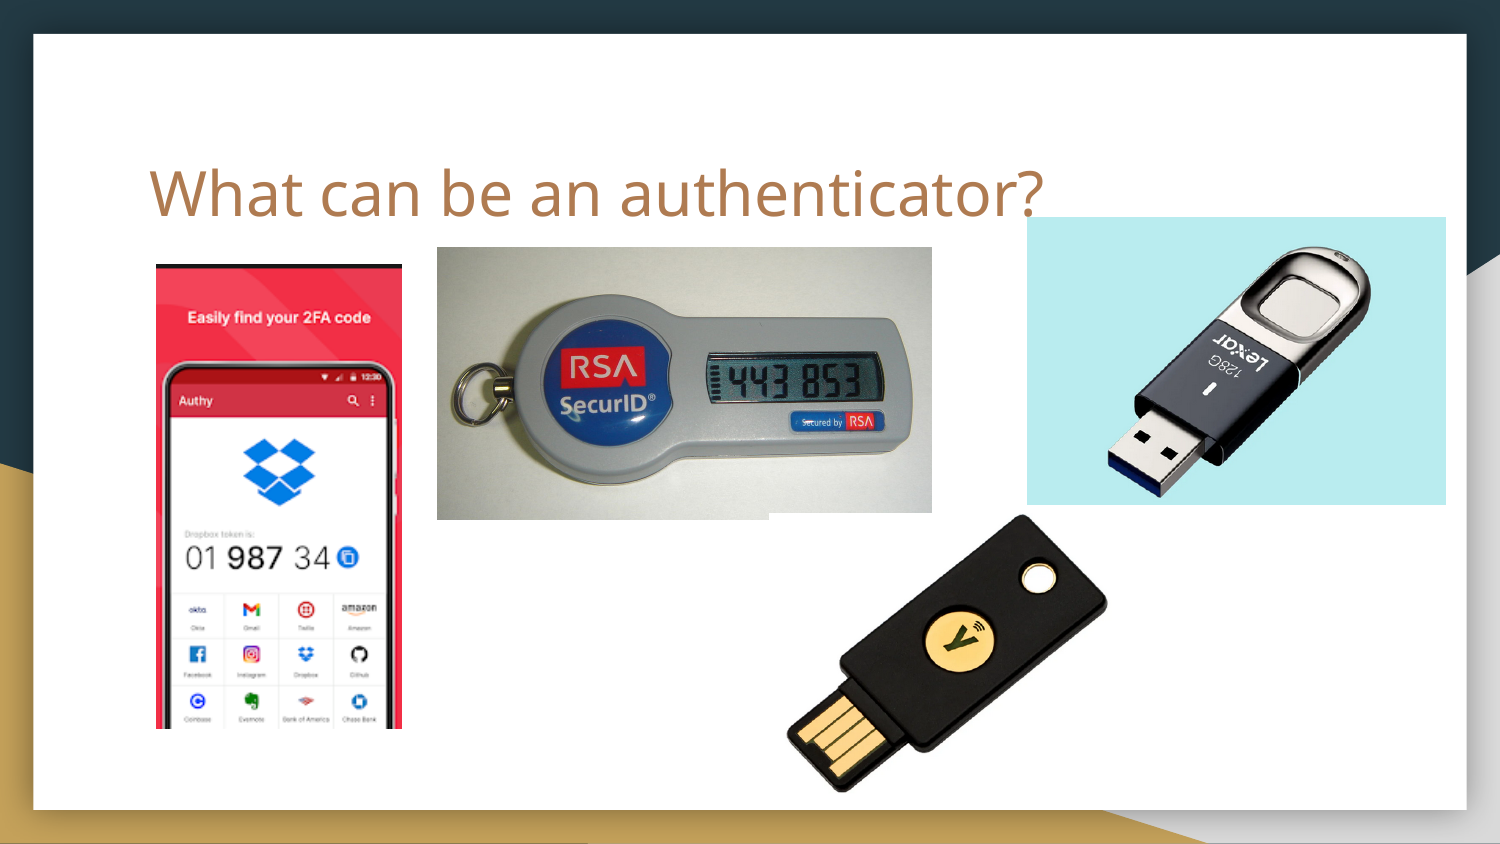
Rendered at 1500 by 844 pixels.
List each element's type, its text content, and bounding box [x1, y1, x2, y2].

picture [156, 264, 402, 729]
picture [1027, 217, 1446, 506]
picture [437, 247, 1125, 794]
title What can be an authenticator? [134, 138, 1366, 296]
